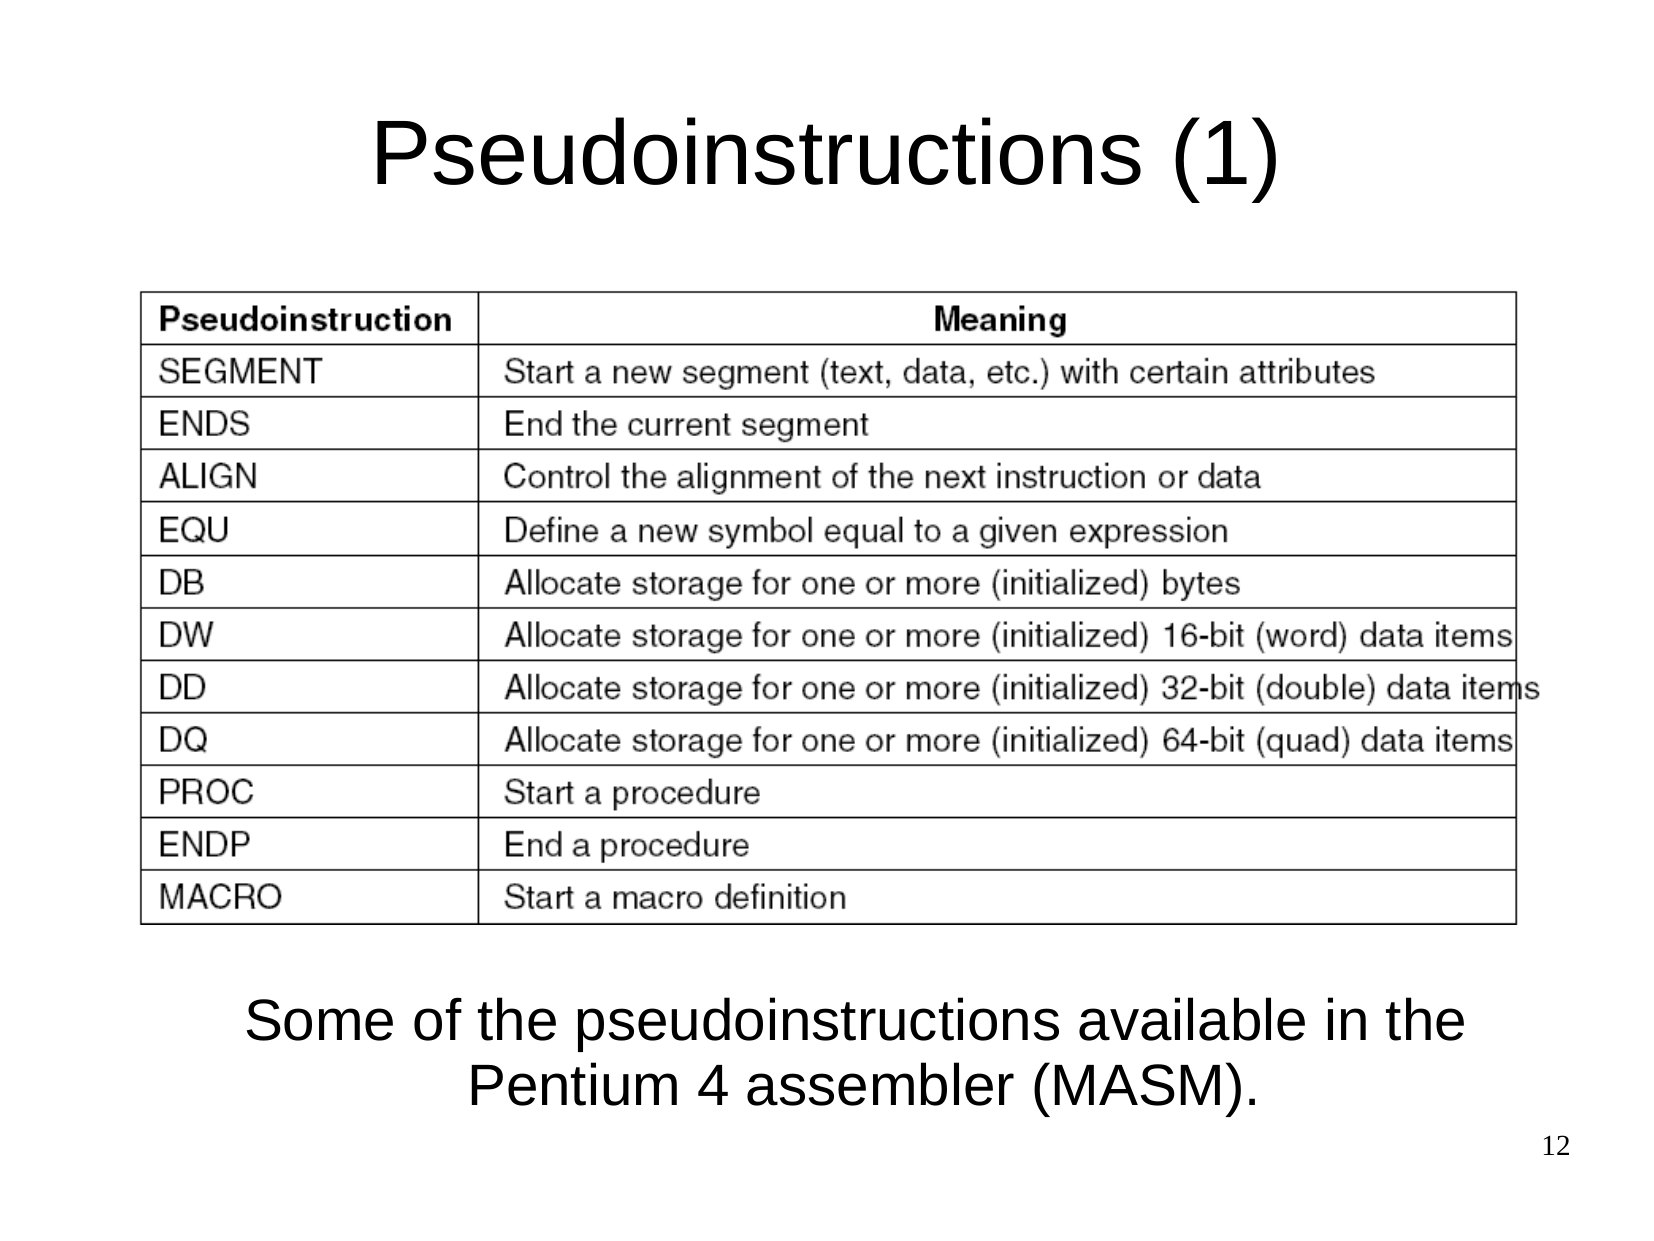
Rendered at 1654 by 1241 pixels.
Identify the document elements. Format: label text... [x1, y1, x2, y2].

title Pseudoinstructions (1) [82, 49, 1571, 257]
text_box Some of the pseudoinstructions available in the Pentium 4 assembler (MASM). [229, 980, 1501, 1126]
picture [123, 282, 1549, 925]
